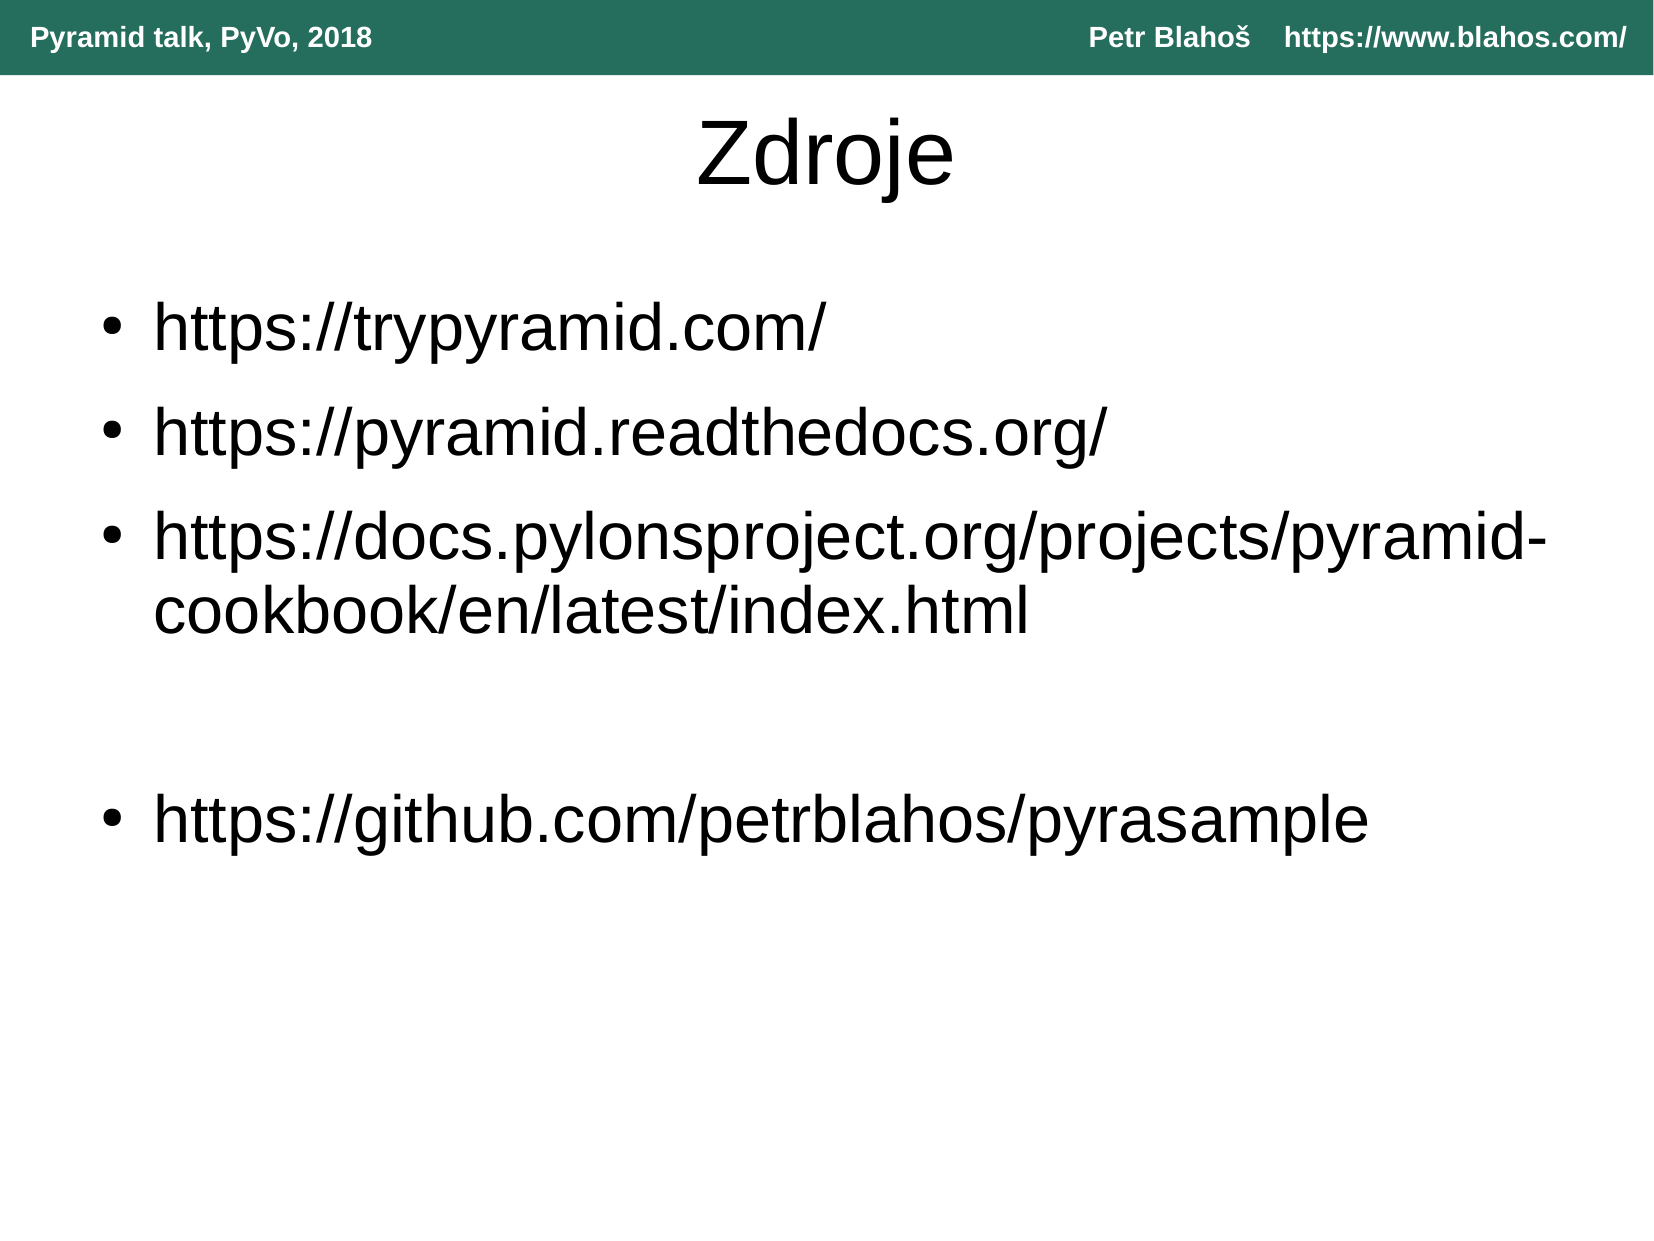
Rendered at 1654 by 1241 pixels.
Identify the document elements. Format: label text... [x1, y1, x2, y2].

list https://trypyramid.com/ https://pyramid.readthedocs.org/ https://docs.pylonsproject.org/projects/pyramid-cookbook/en/latest/index.html https://github.com/petrblahos/pyrasample [82, 290, 1571, 1010]
title Zdroje [82, 49, 1571, 257]
